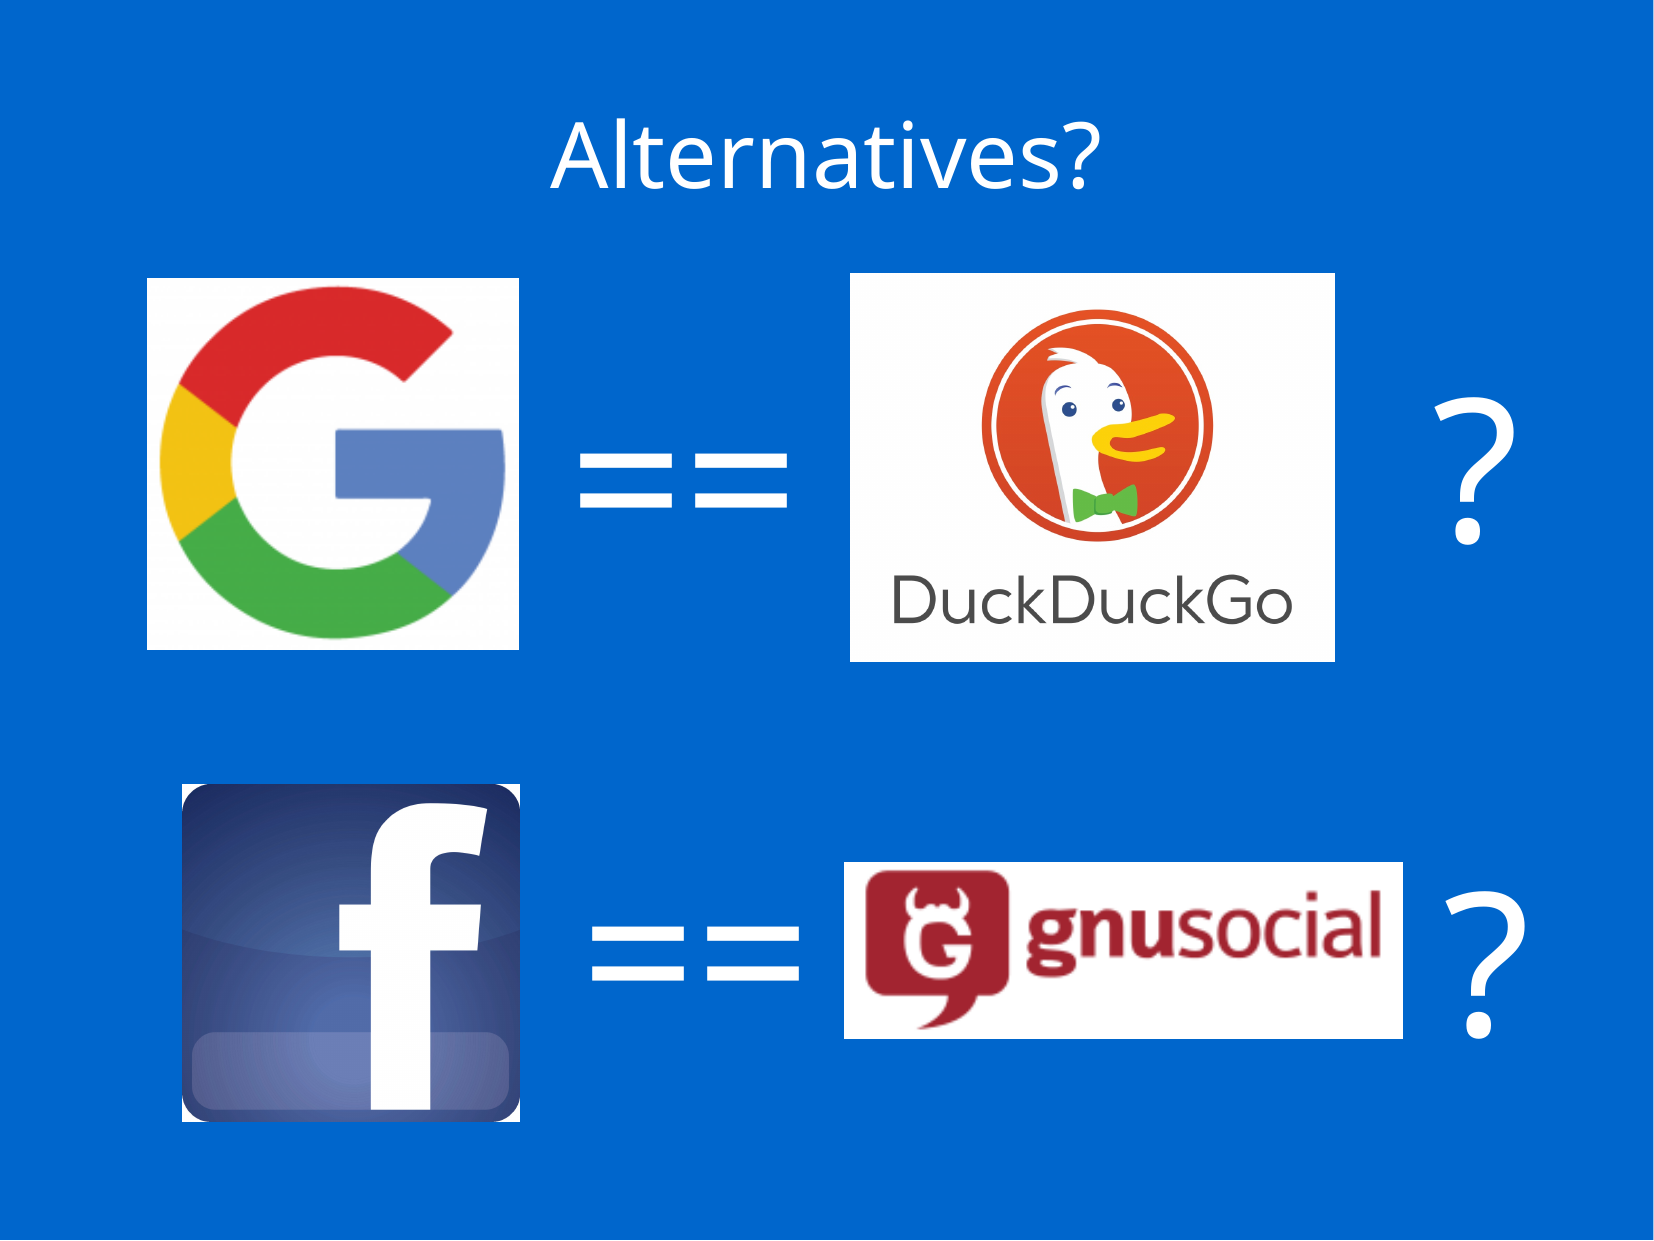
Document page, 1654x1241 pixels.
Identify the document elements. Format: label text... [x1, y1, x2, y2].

title Alternatives? [82, 49, 1571, 257]
picture [147, 278, 519, 650]
picture [182, 784, 520, 1123]
picture [844, 862, 1403, 1039]
text_box ? [1417, 321, 1654, 638]
picture [850, 273, 1335, 662]
text_box == [566, 803, 969, 1120]
text_box == [555, 330, 850, 647]
text_box ? [1429, 814, 1654, 1132]
